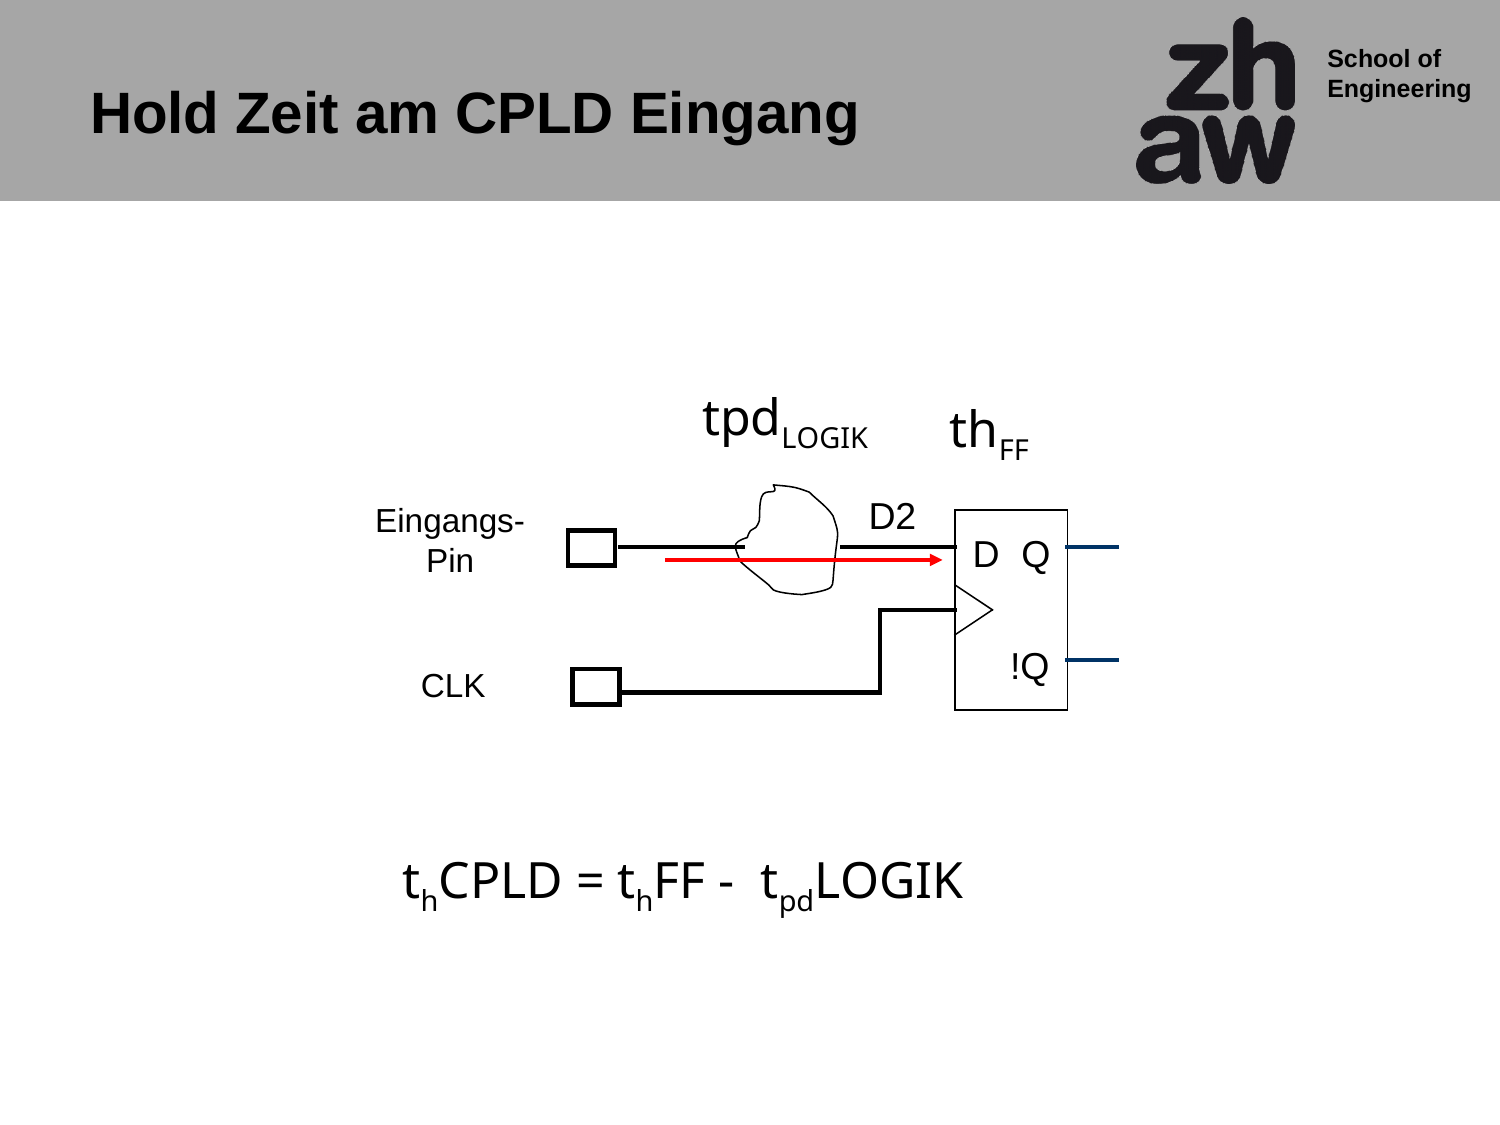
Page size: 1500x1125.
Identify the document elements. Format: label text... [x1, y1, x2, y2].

text_box D [954, 522, 1018, 583]
text_box !Q [979, 634, 1080, 695]
text_box D2 [804, 484, 981, 545]
text_box Eingangs- Pin [360, 491, 541, 587]
text_box thFF [934, 390, 1052, 474]
text_box D [979, 544, 994, 564]
text_box CLK [371, 656, 535, 713]
text_box thCPLD = thFF - tpdLOGIK [387, 841, 1006, 925]
title Hold Zeit am CPLD Eingang [74, 45, 1102, 176]
text_box tpdLOGIK [686, 378, 891, 462]
text_box Q [1018, 522, 1068, 583]
picture [1136, 17, 1295, 184]
